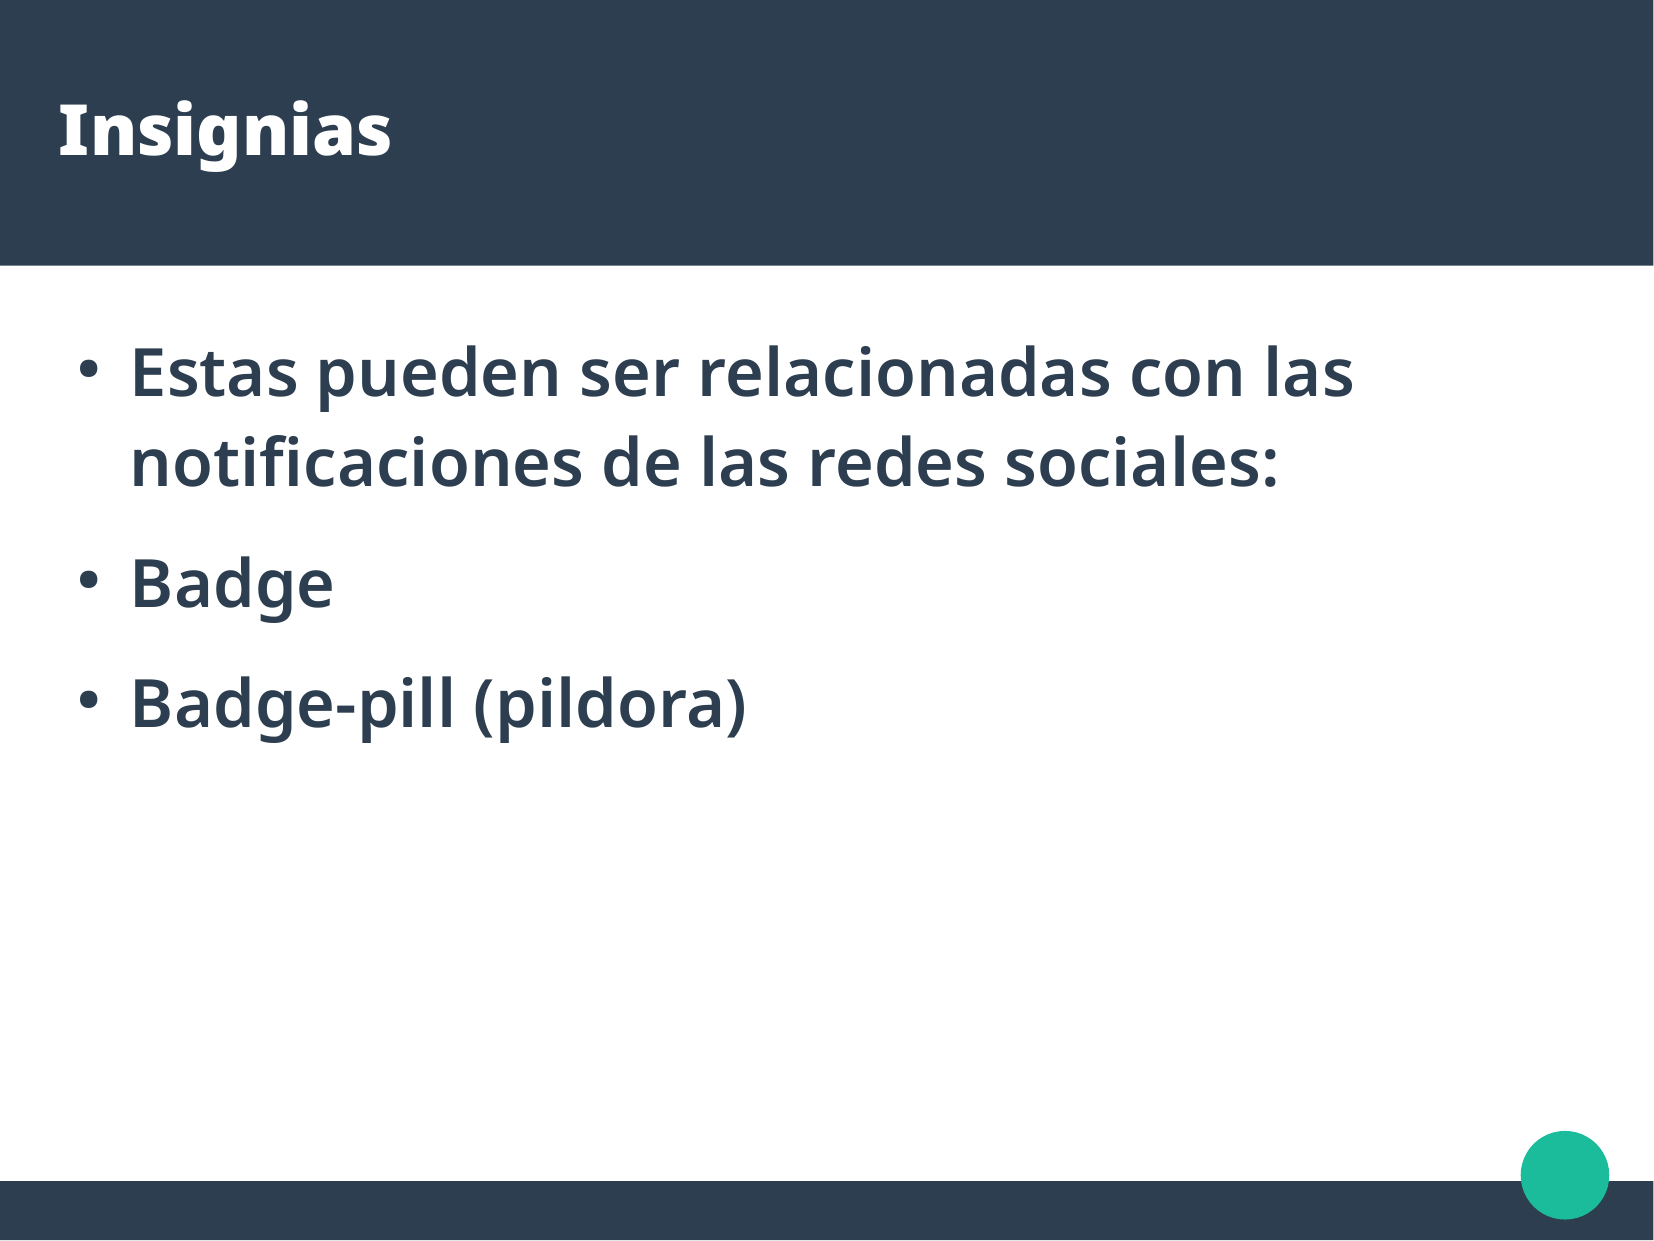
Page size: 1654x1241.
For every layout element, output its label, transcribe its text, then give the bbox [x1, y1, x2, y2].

list Estas pueden ser relacionadas con las notificaciones de las redes sociales: Badge Badge-pill (pildora) [59, 324, 1595, 1152]
title Insignias [59, 49, 1595, 207]
